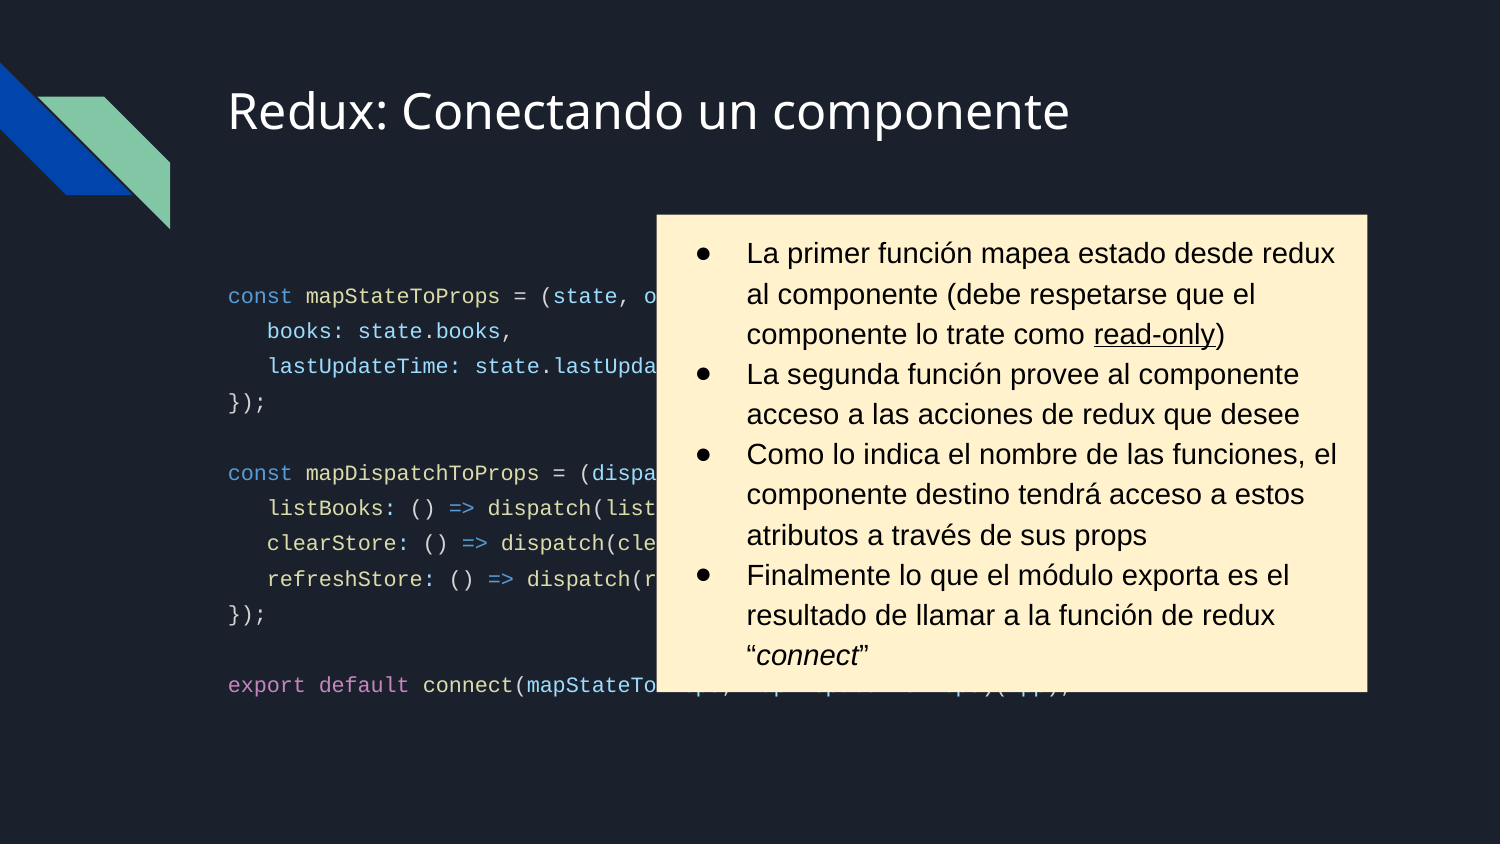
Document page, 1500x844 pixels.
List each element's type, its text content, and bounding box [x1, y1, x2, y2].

title Redux: Conectando un componente [212, 64, 1368, 215]
text_box La primer función mapea estado desde redux al componente (debe respetarse que el componente lo trate como read-only) La segunda función provee al componente acceso a las acciones de redux que desee Como lo indica el nombre de las funciones, el componente destino tendrá acceso a estos atributos a través de sus props Finalmente lo que el módulo exporta es el resultado de llamar a la función de redux “connect” [656, 214, 1368, 693]
list const mapStateToProps = (state, ownProps) => ({ books: state.books, lastUpdateTime: state.lastUpdateTime }); const mapDispatchToProps = (dispatch, ownProps) => ({ listBooks: () => dispatch(listBooks()), clearStore: () => dispatch(clearStore()), refreshStore: () => dispatch(refreshStore()) }); export default connect(mapStateToProps, mapDispatchToProps)(App); [212, 257, 1368, 735]
